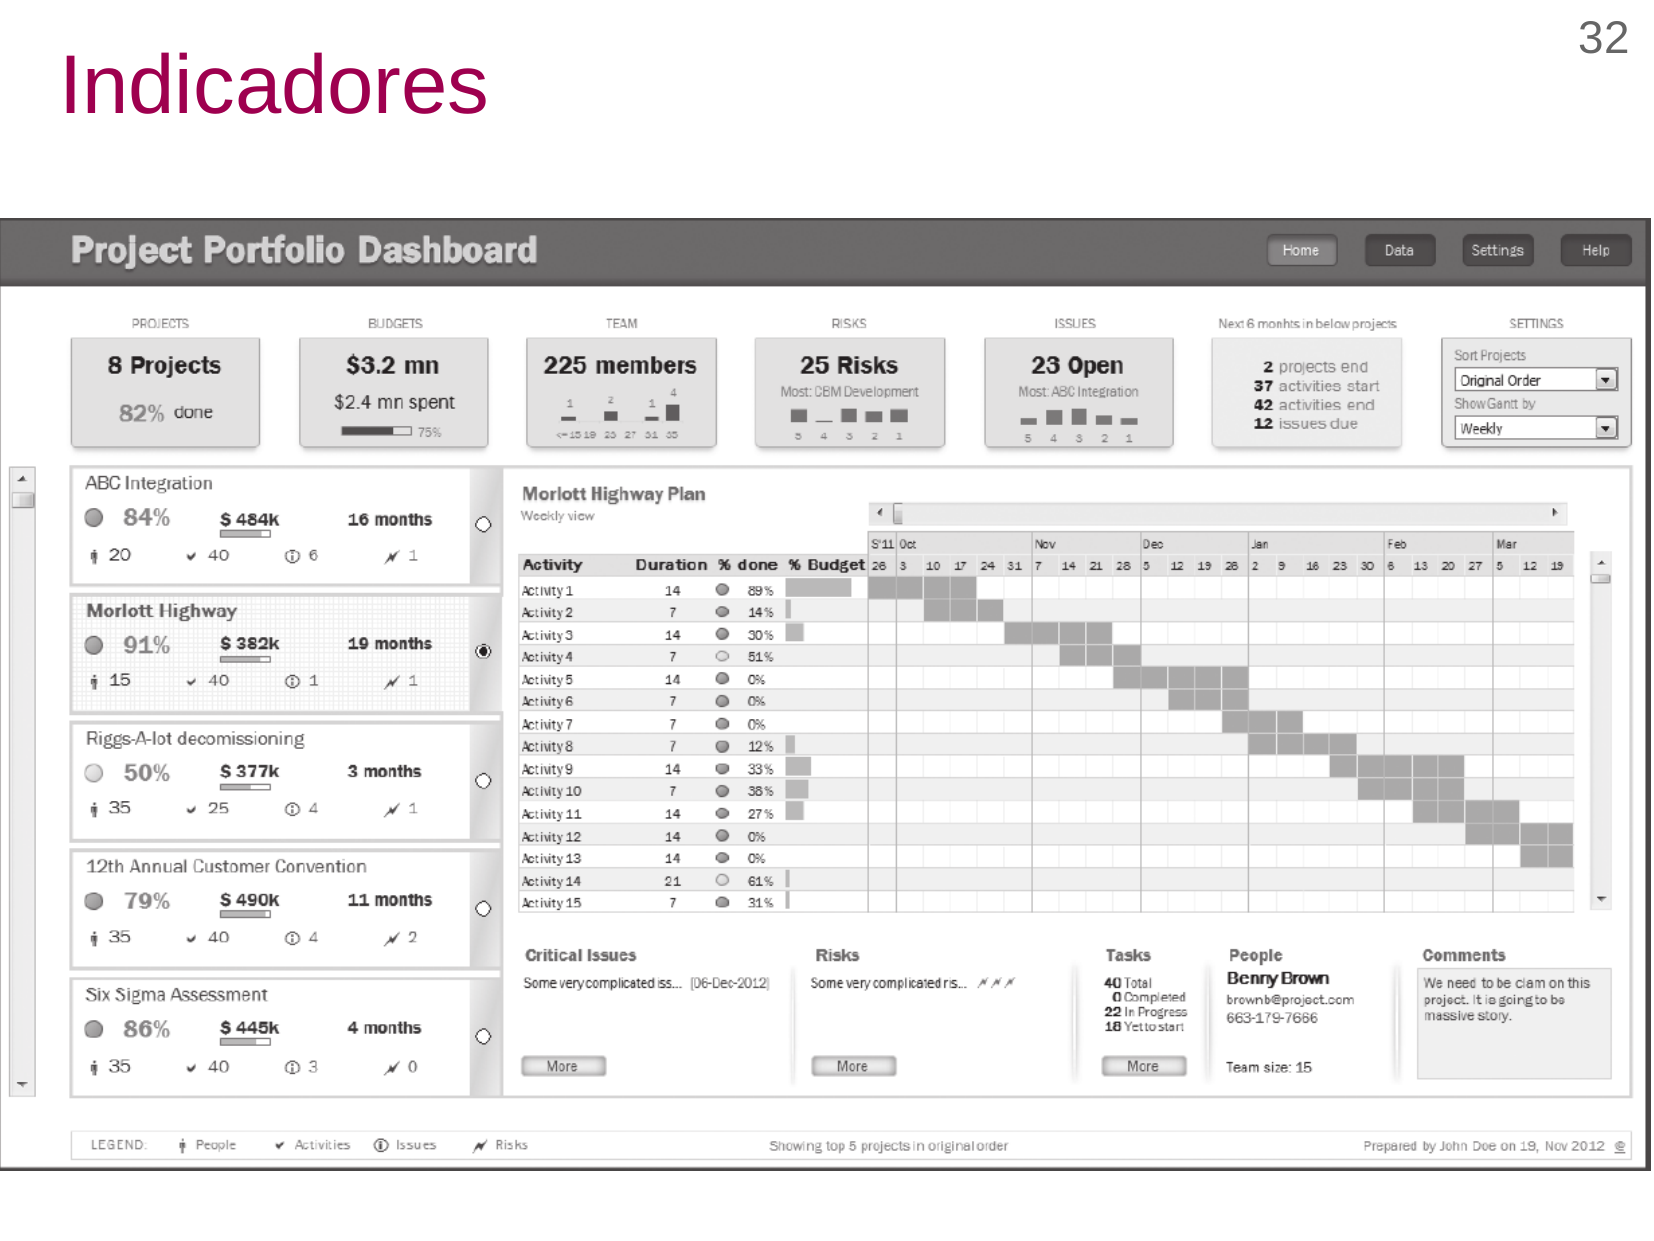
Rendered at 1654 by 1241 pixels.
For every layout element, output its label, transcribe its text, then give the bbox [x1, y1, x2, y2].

picture [0, 218, 1651, 1171]
title Indicadores [59, 29, 1595, 148]
